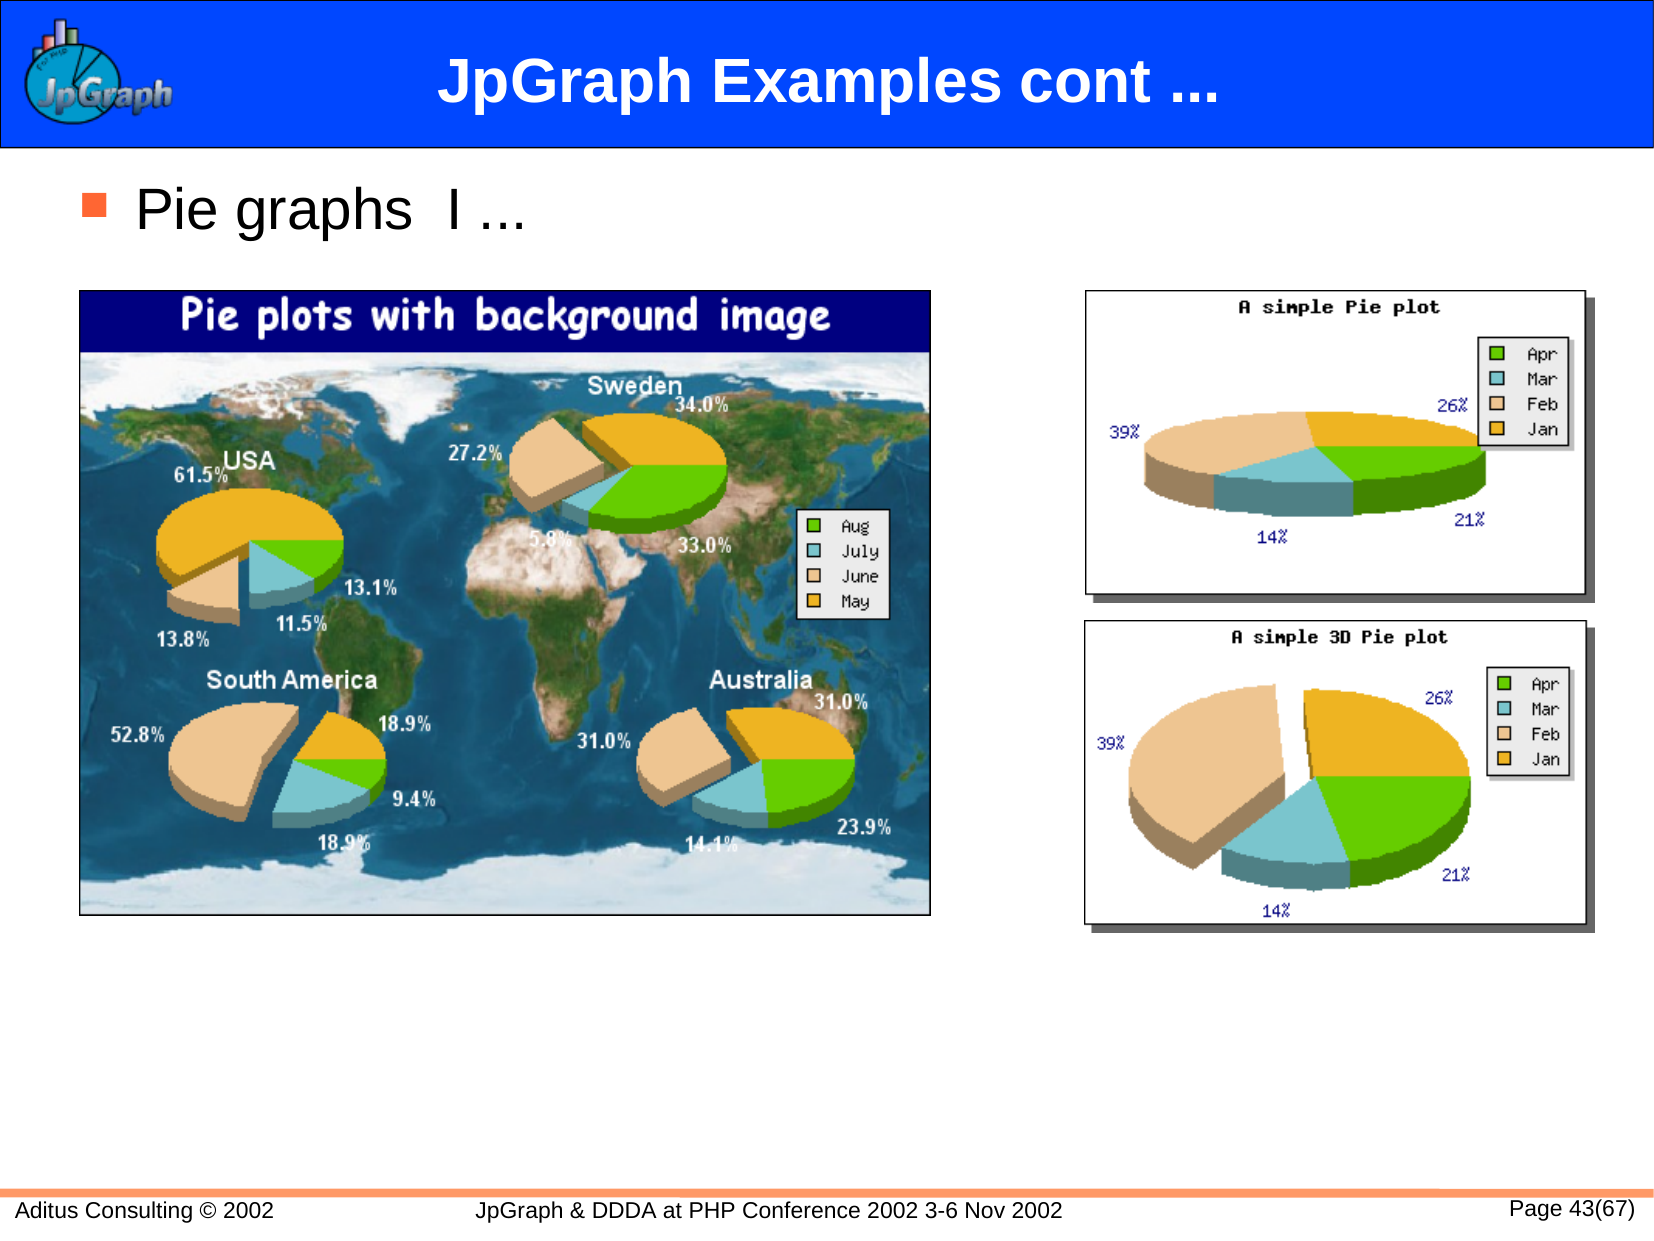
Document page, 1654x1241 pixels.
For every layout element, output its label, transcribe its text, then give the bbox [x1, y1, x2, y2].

list Pie graphs I ... [64, 177, 1580, 296]
picture [20, 17, 123, 128]
picture [79, 290, 931, 916]
title JpGraph Examples cont ... [123, 0, 1536, 163]
picture [1085, 290, 1595, 603]
picture [1084, 620, 1595, 933]
